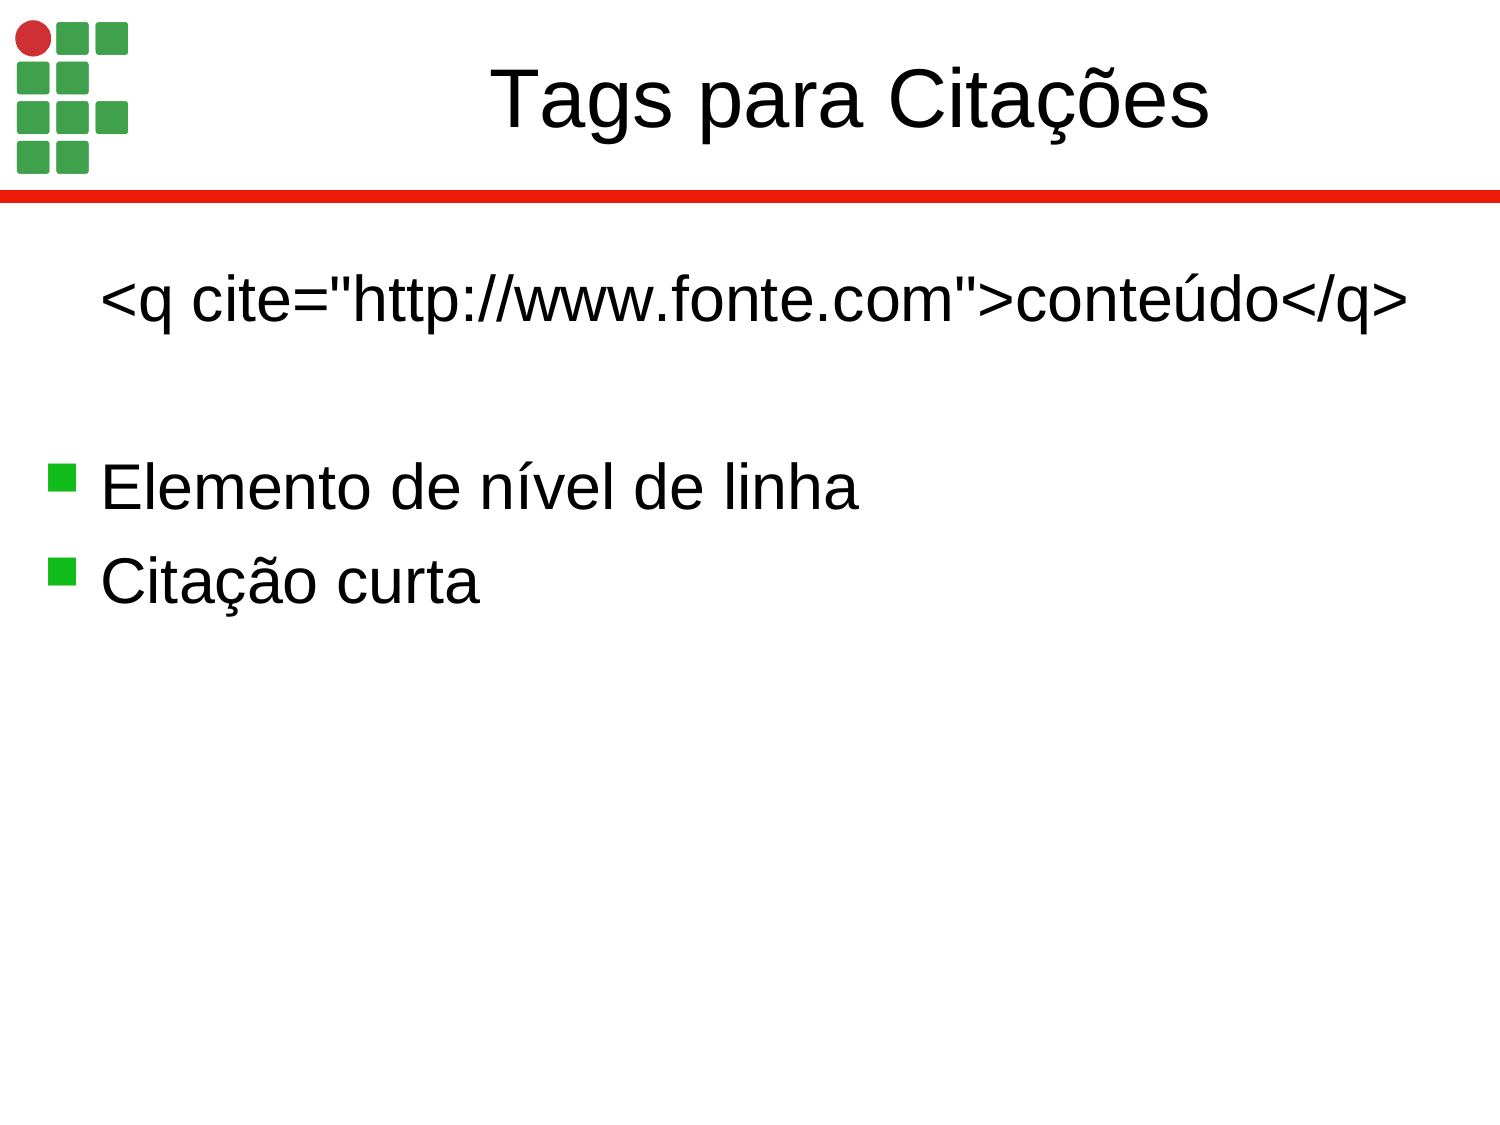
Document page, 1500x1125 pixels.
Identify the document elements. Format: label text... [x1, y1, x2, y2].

title Tags para Citações [230, 0, 1471, 202]
list <q cite="http://www.fonte.com">conteúdo</q> Elemento de nível de linha Citação curta [29, 207, 1471, 1087]
picture [14, 16, 130, 178]
